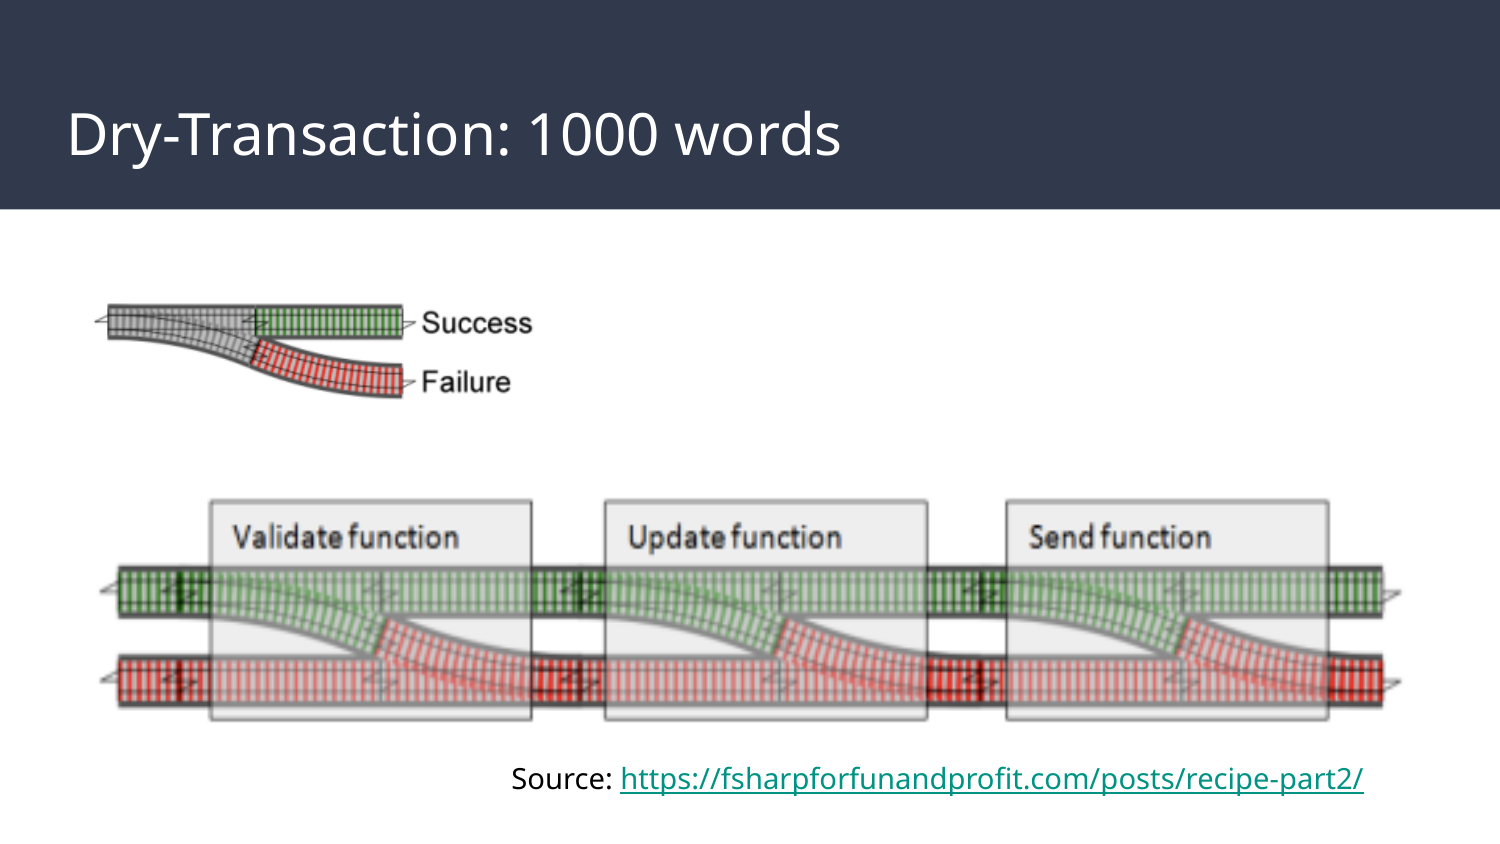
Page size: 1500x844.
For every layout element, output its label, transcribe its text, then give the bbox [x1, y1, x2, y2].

text_box Source: https://fsharpforfunandprofit.com/posts/recipe-part2/ [175, 745, 1380, 844]
picture [90, 485, 1410, 746]
picture [81, 274, 551, 422]
title Dry-Transaction: 1000 words [51, 82, 1449, 185]
